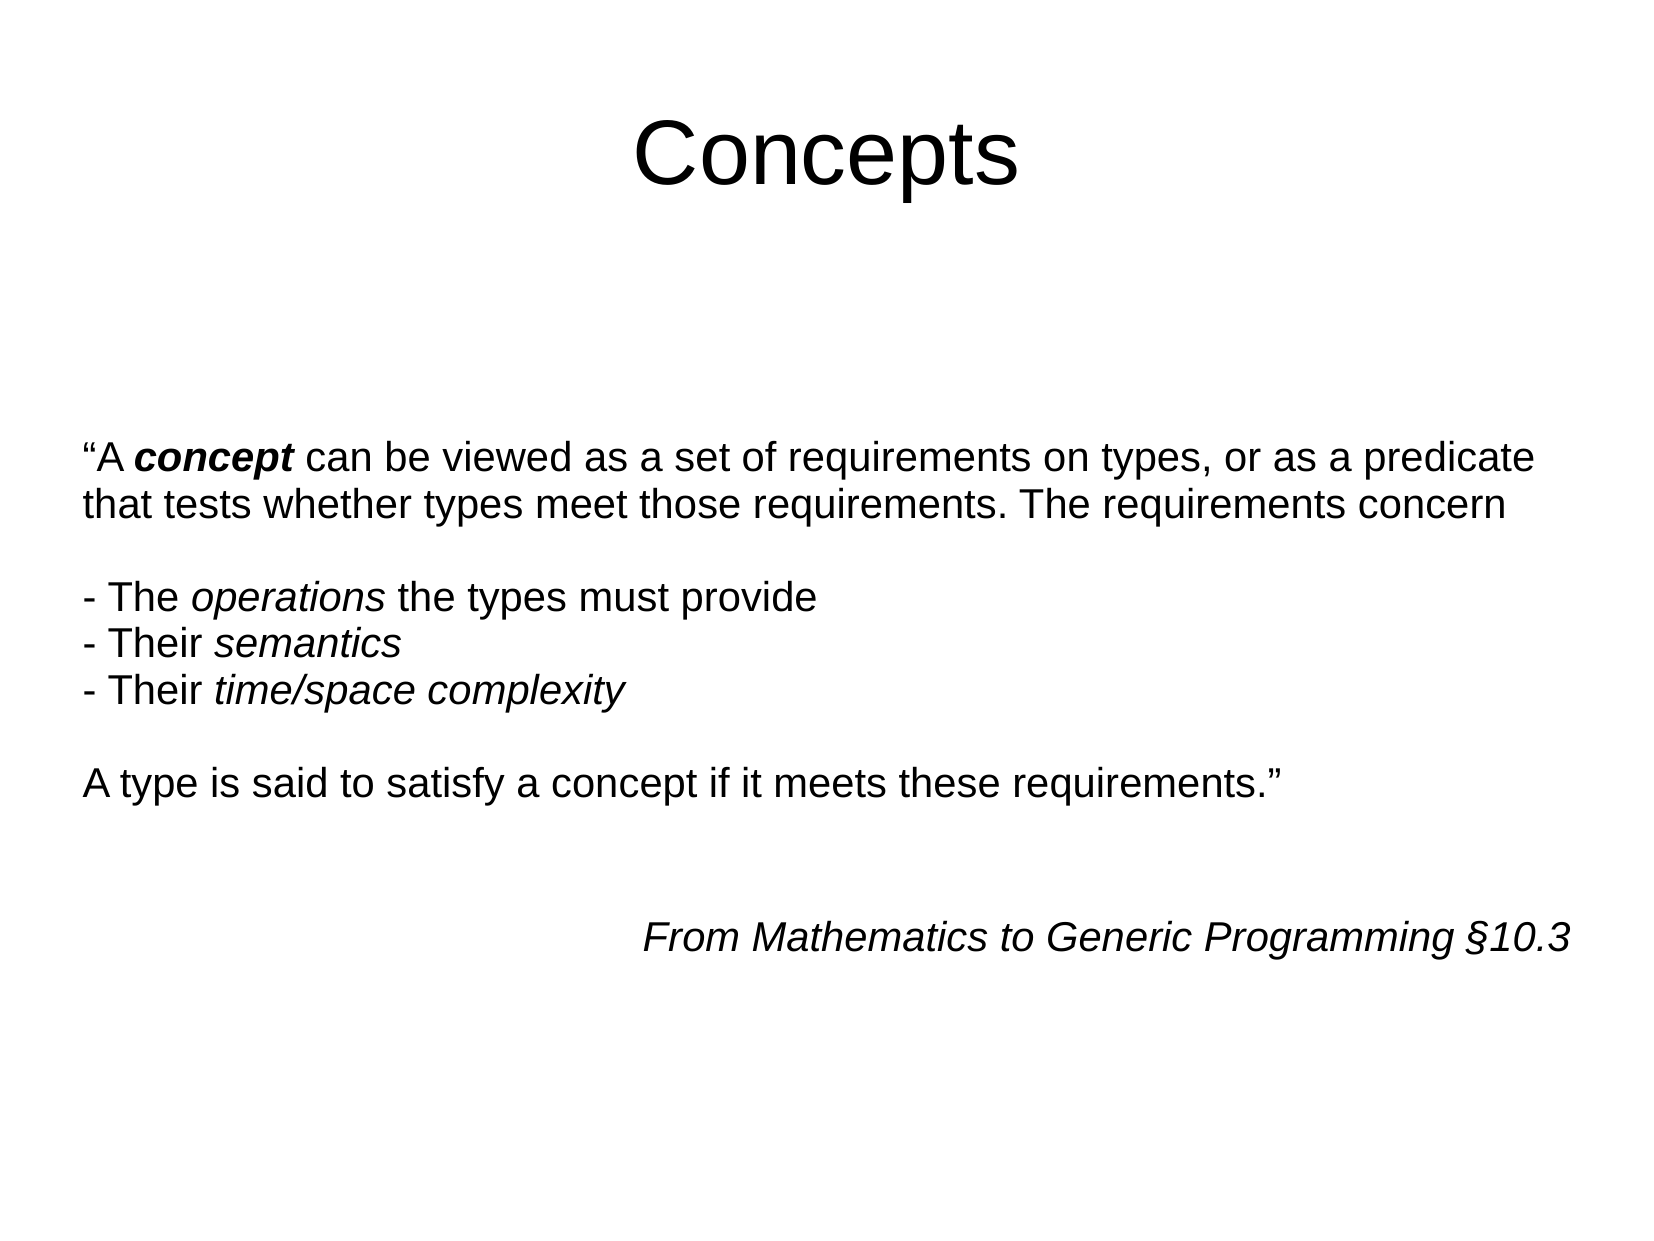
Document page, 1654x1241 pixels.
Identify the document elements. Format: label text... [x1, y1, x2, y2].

subtitle “A concept can be viewed as a set of requirements on types, or as a predicate that tests whether types meet those requirements. The requirements concern - The operations the types must provide - Their semantics - Their time/space complexity A type is said to satisfy a concept if it meets these requirements.” [82, 260, 1571, 870]
text_box From Mathematics to Generic Programming §10.3 [82, 870, 1571, 1004]
title Concepts [82, 49, 1571, 257]
